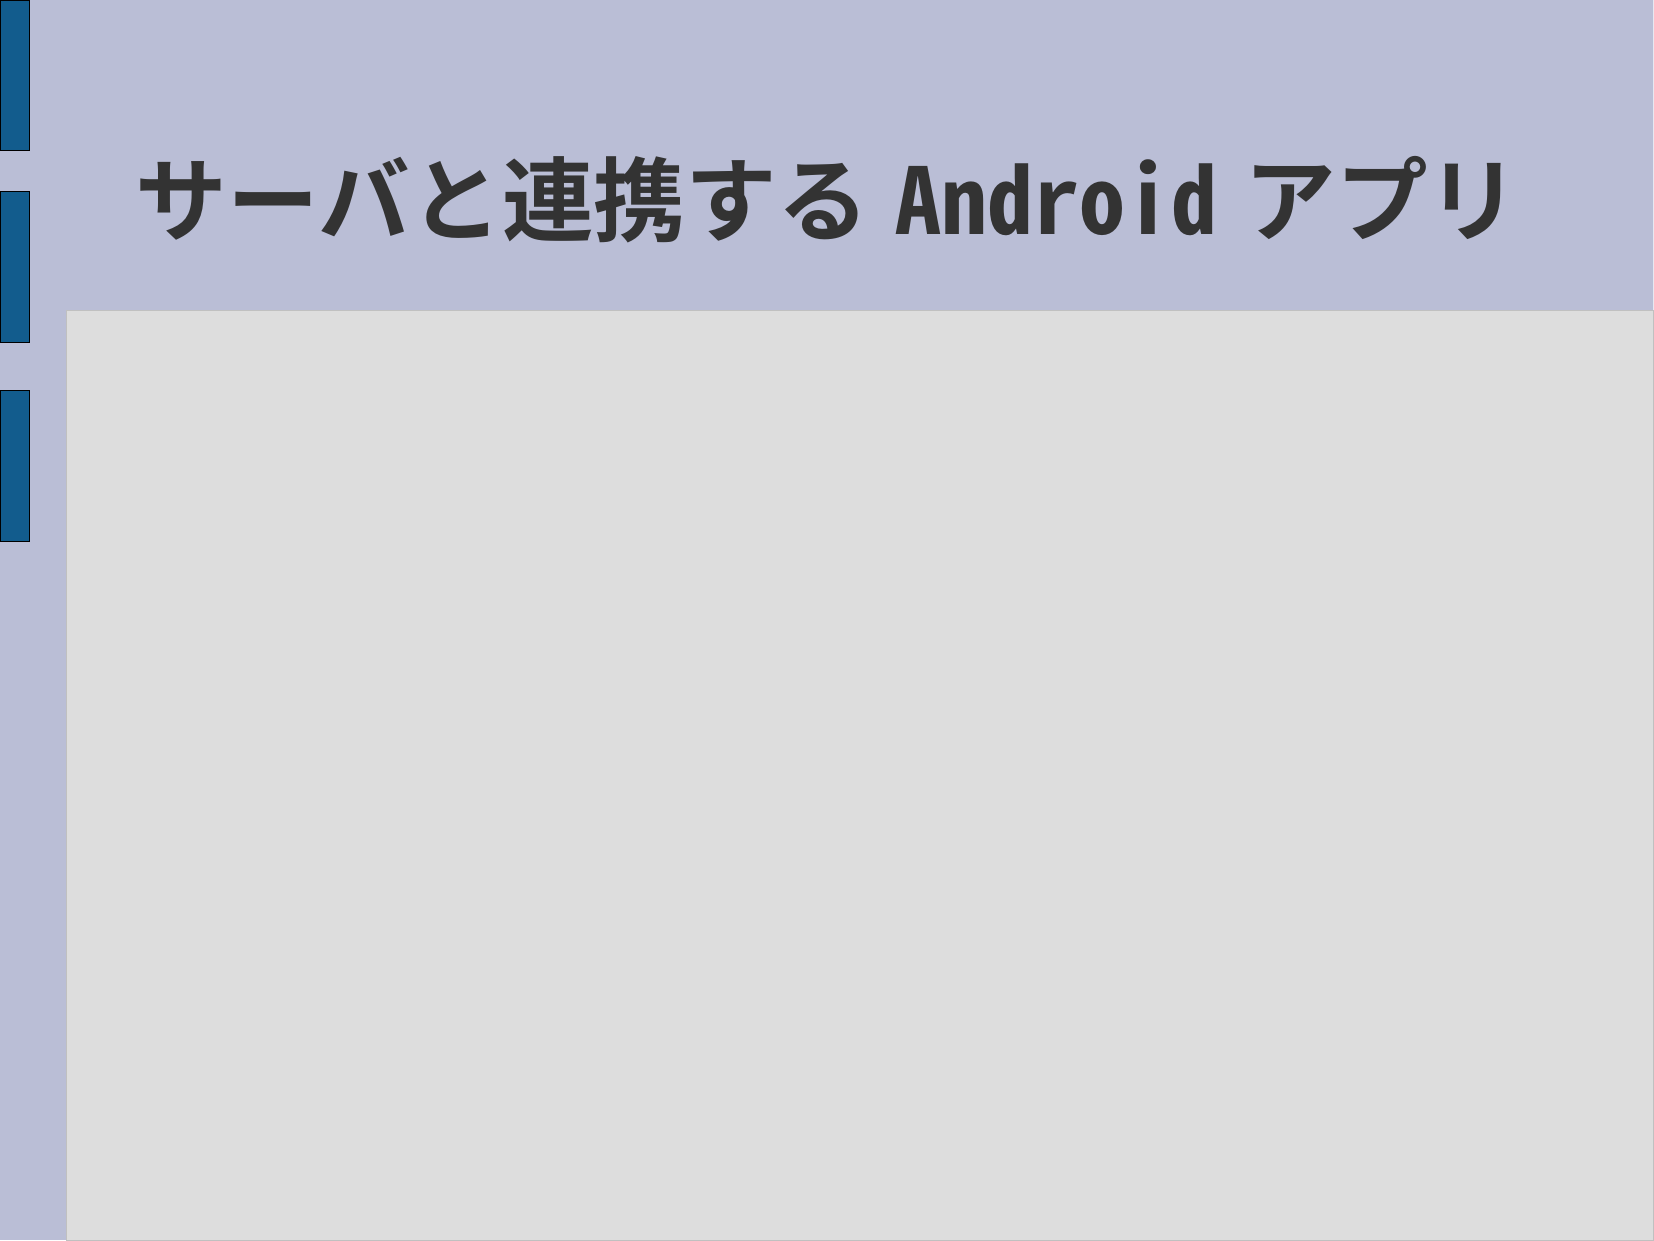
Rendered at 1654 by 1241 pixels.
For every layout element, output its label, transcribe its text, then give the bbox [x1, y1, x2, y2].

title サーバと連携するAndroidアプリ [121, 91, 1534, 299]
